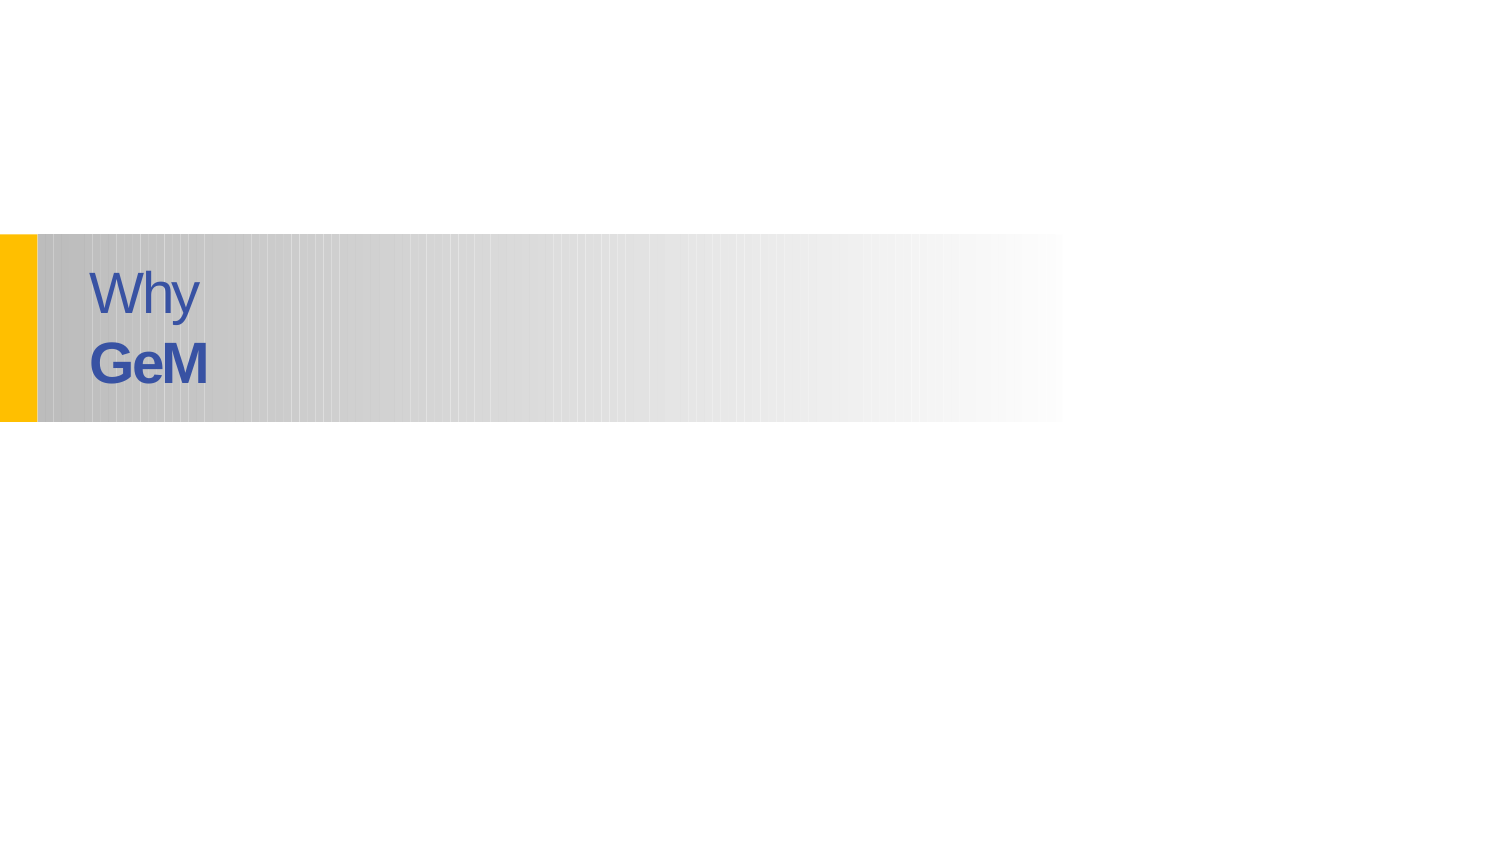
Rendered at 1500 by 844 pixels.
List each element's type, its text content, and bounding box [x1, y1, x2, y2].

text_box Why GeM [87, 252, 331, 396]
text_box [0, 234, 38, 422]
